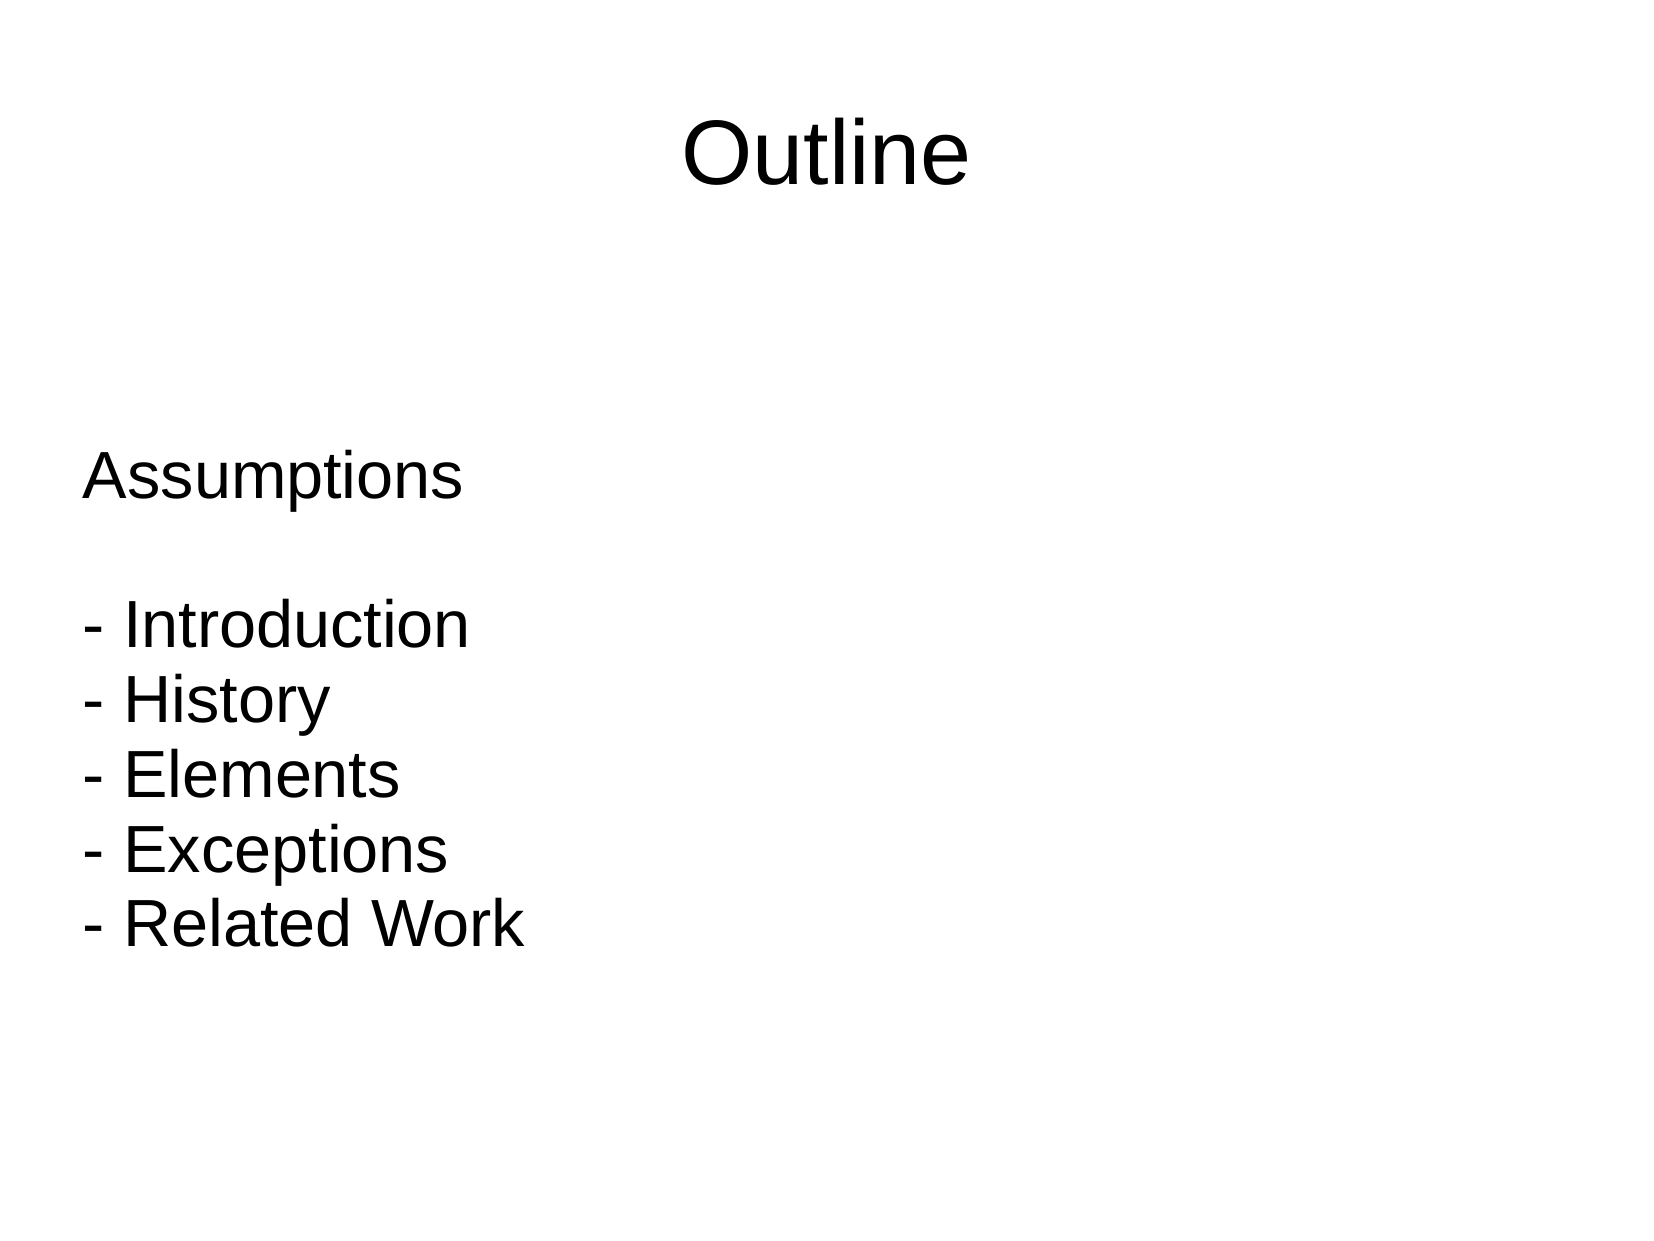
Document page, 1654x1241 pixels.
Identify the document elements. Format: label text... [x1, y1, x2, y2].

title Outline [82, 56, 1571, 250]
subtitle Assumptions - Introduction - History - Elements - Exceptions - Related Work [82, 290, 1571, 1109]
